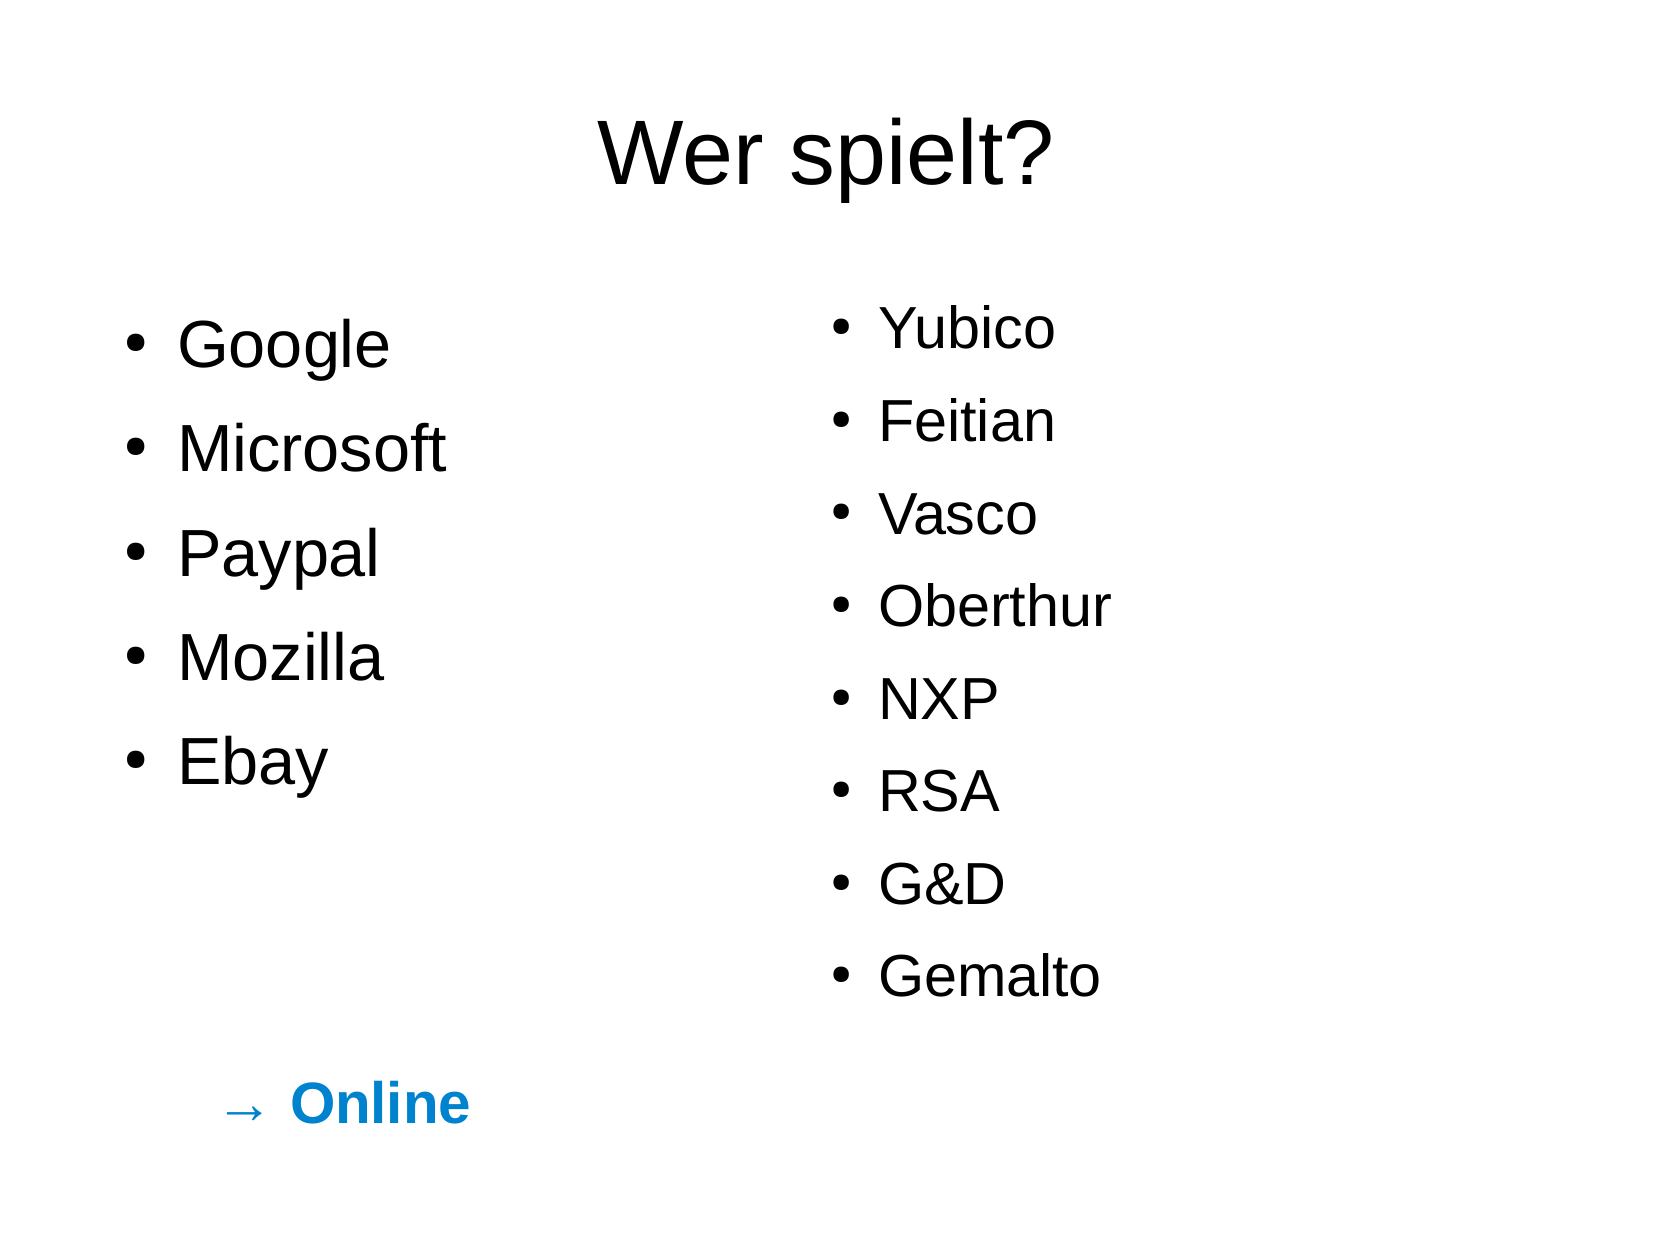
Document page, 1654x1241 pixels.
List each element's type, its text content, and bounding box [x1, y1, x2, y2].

text_box → Online [200, 1062, 487, 1143]
list Yubico Feitian Vasco Oberthur NXP RSA G&D Gemalto [814, 295, 1571, 1015]
title Wer spielt? [82, 49, 1571, 257]
list Google Microsoft Paypal Mozilla Ebay [106, 307, 863, 1027]
